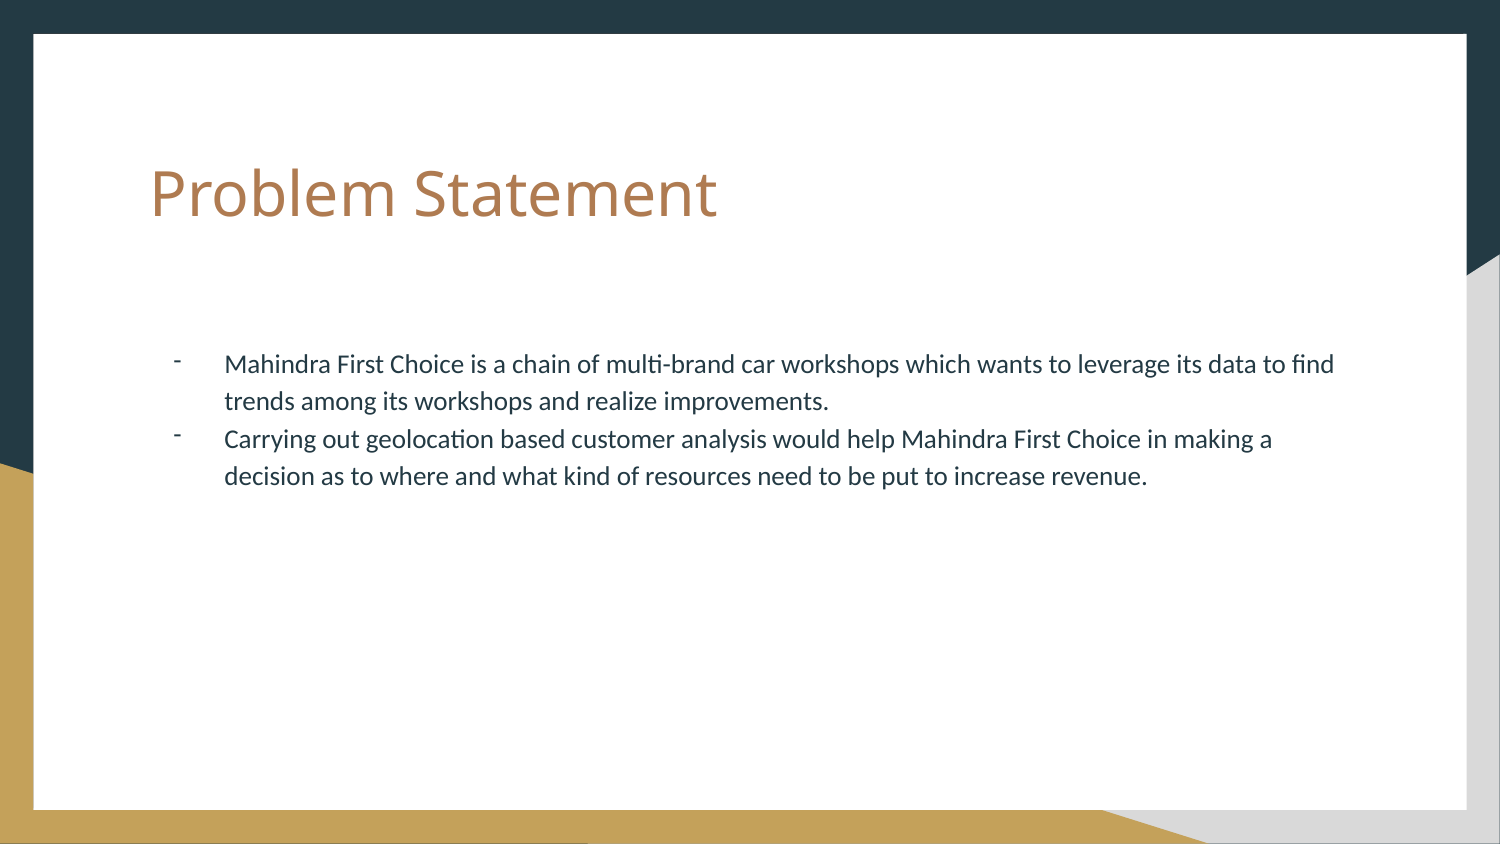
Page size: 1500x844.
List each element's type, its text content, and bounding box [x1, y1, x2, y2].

title Problem Statement [134, 138, 1366, 296]
list Mahindra First Choice is a chain of multi-brand car workshops which wants to leverage its data to find trends among its workshops and realize improvements. Carrying out geolocation based customer analysis would help Mahindra First Choice in making a decision as to where and what kind of resources need to be put to increase revenue. [134, 326, 1366, 729]
